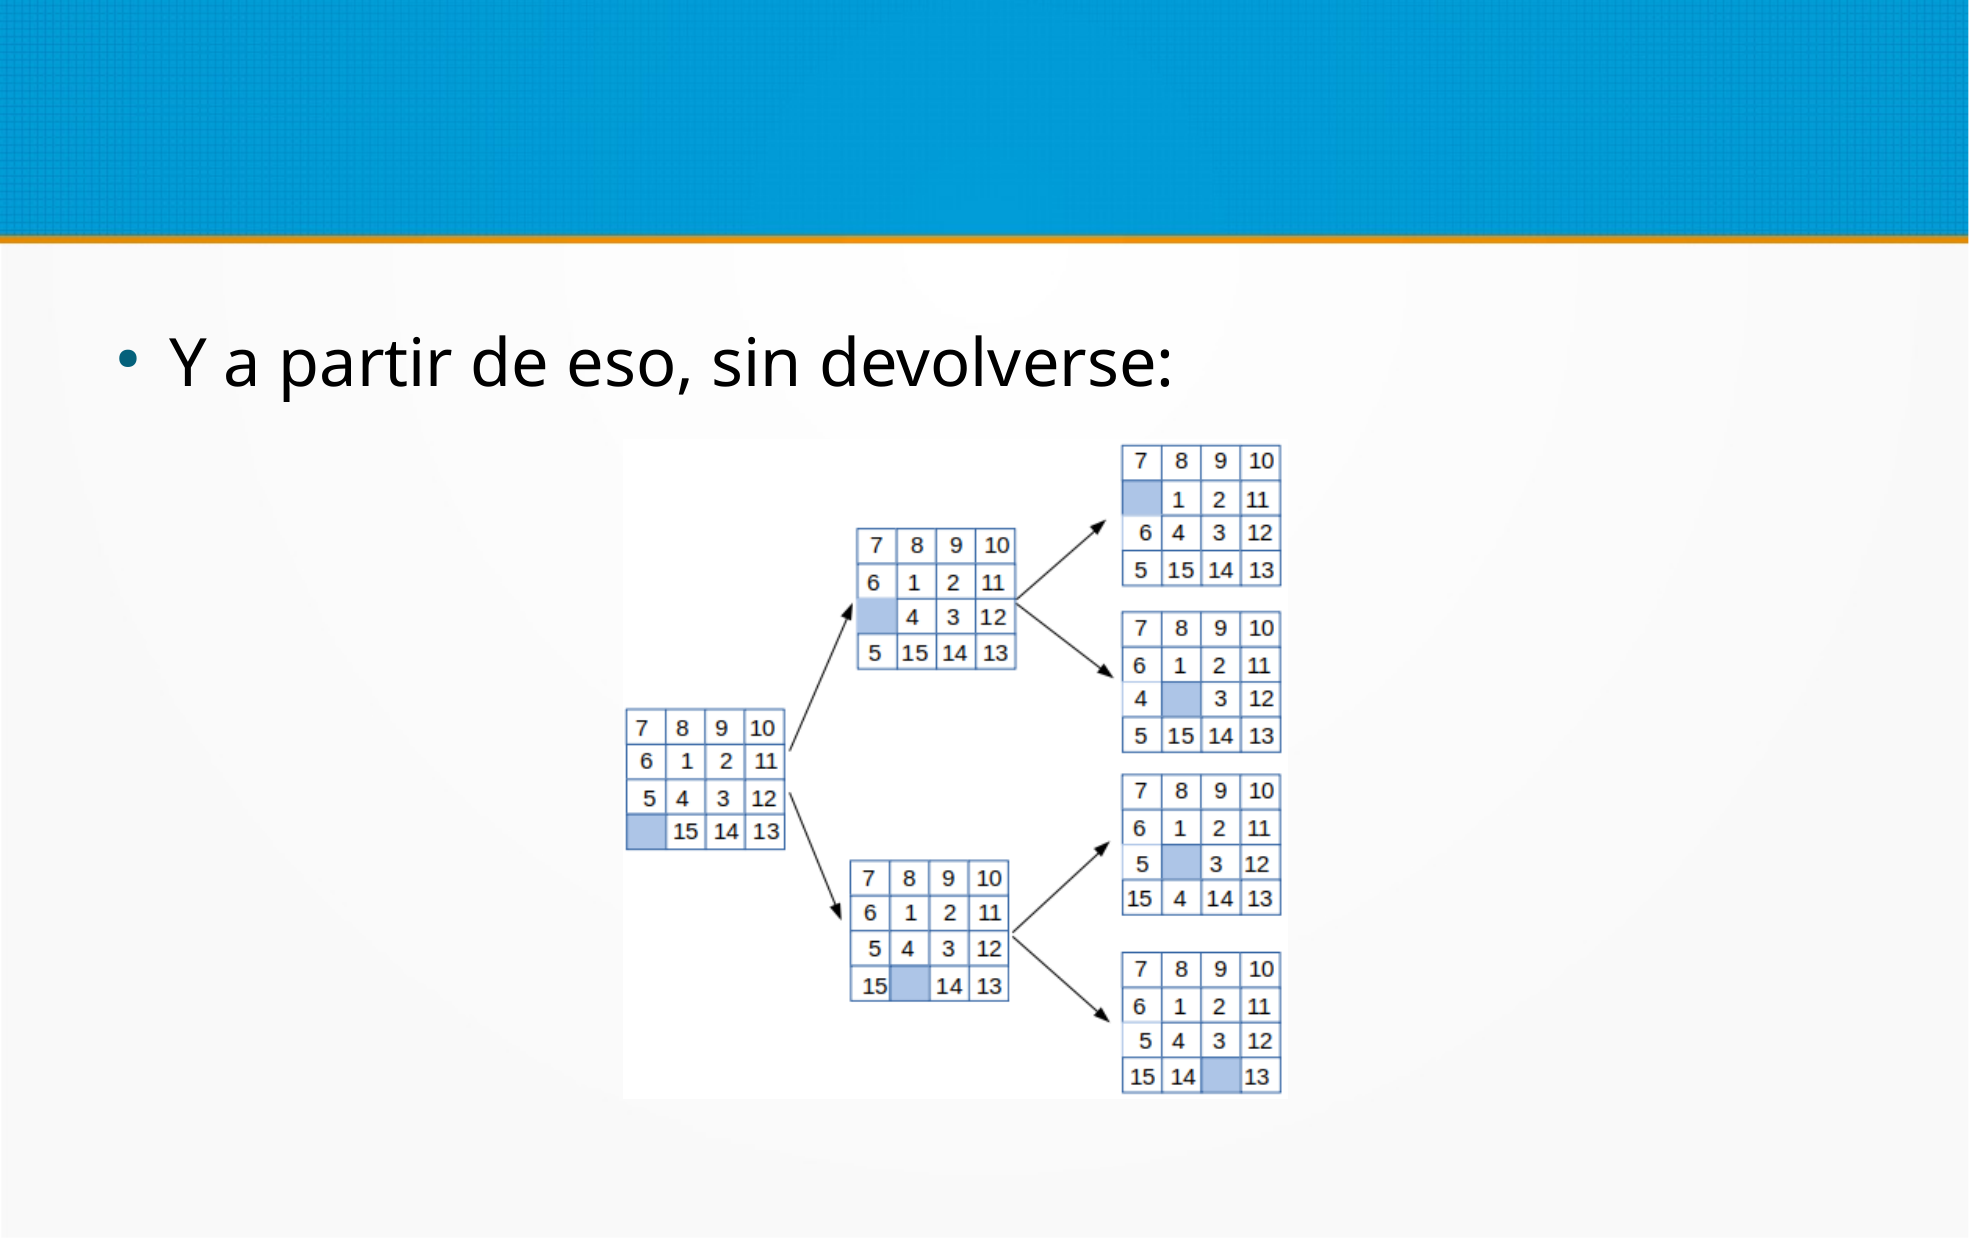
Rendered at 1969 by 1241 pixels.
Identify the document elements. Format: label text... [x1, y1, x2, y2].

picture [0, 233, 1969, 1241]
list Y a partir de eso, sin devolverse: [98, 315, 1861, 1081]
